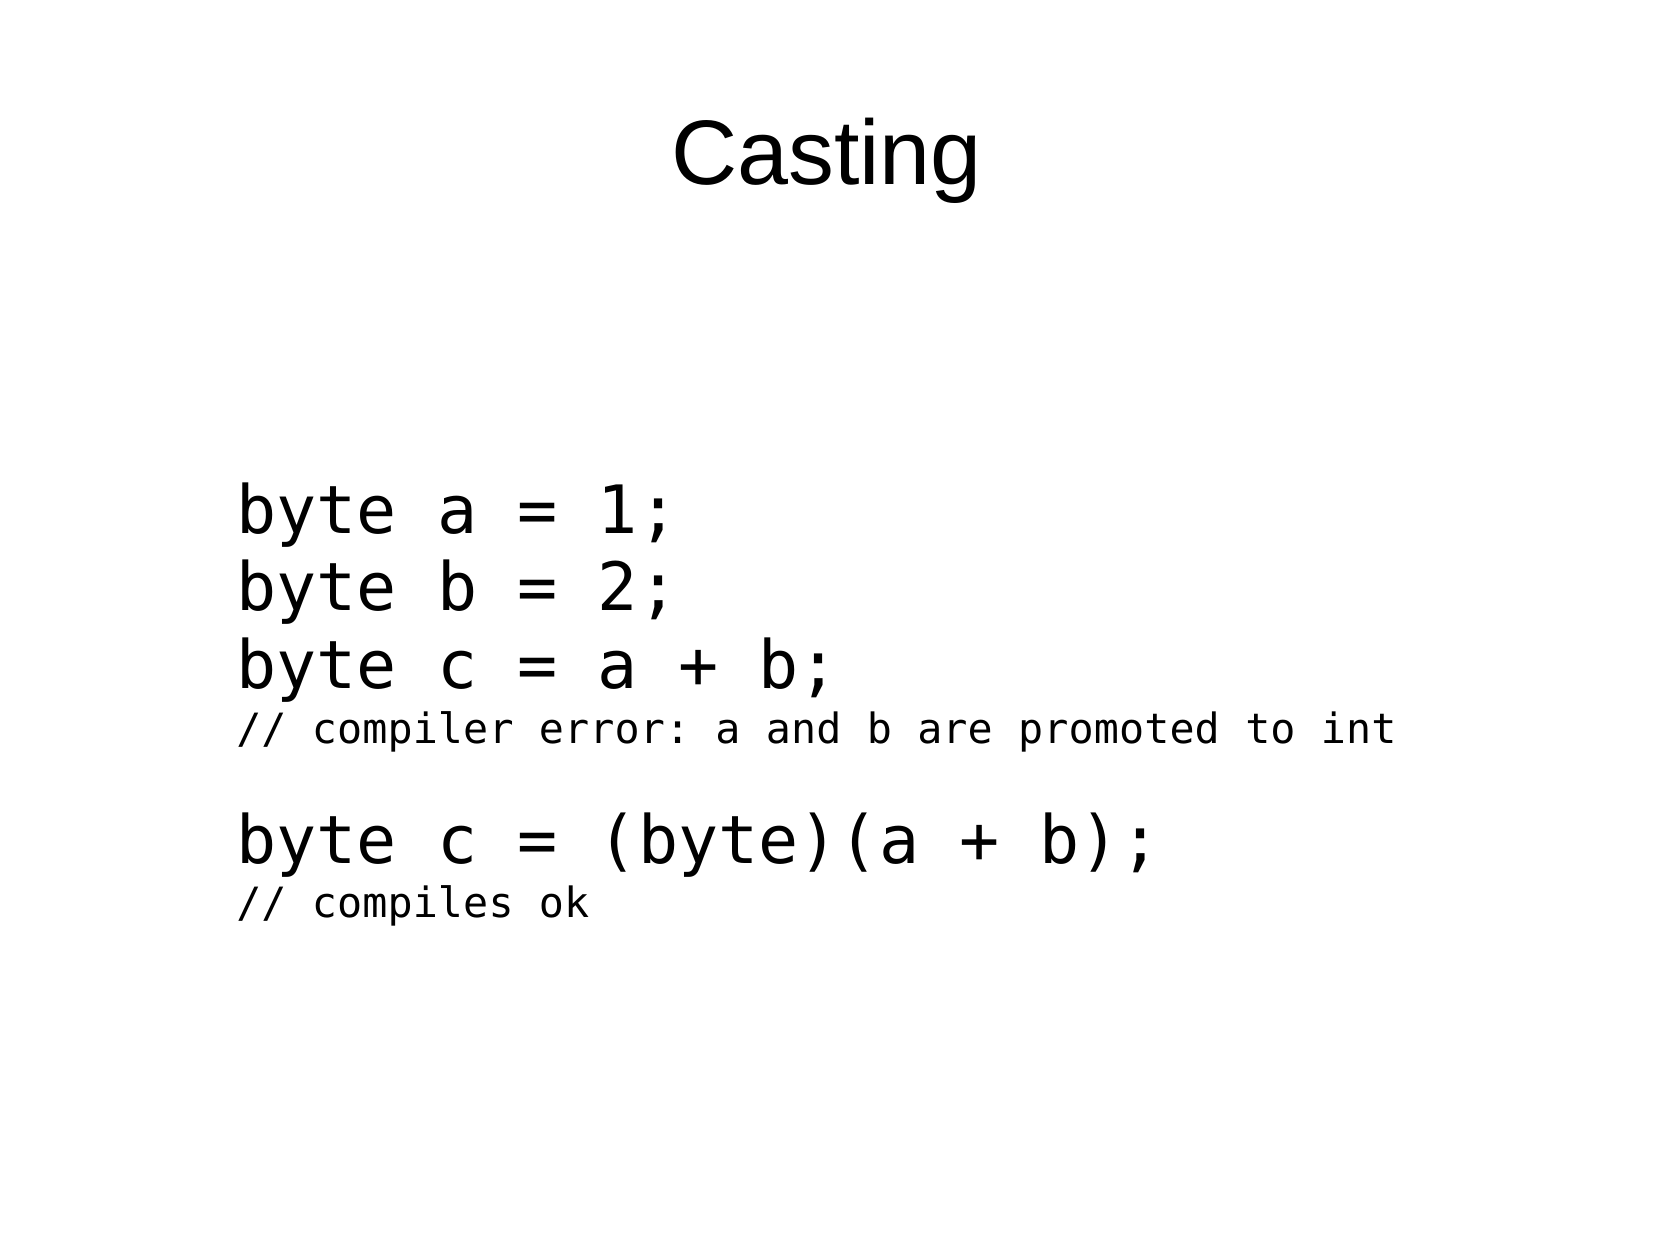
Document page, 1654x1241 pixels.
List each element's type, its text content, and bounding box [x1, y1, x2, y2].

title Casting [82, 49, 1571, 257]
subtitle byte a = 1; byte b = 2; byte c = a + b; // compiler error: a and b are promoted to int byte c = (byte)(a + b); // compiles ok [236, 297, 1536, 1102]
